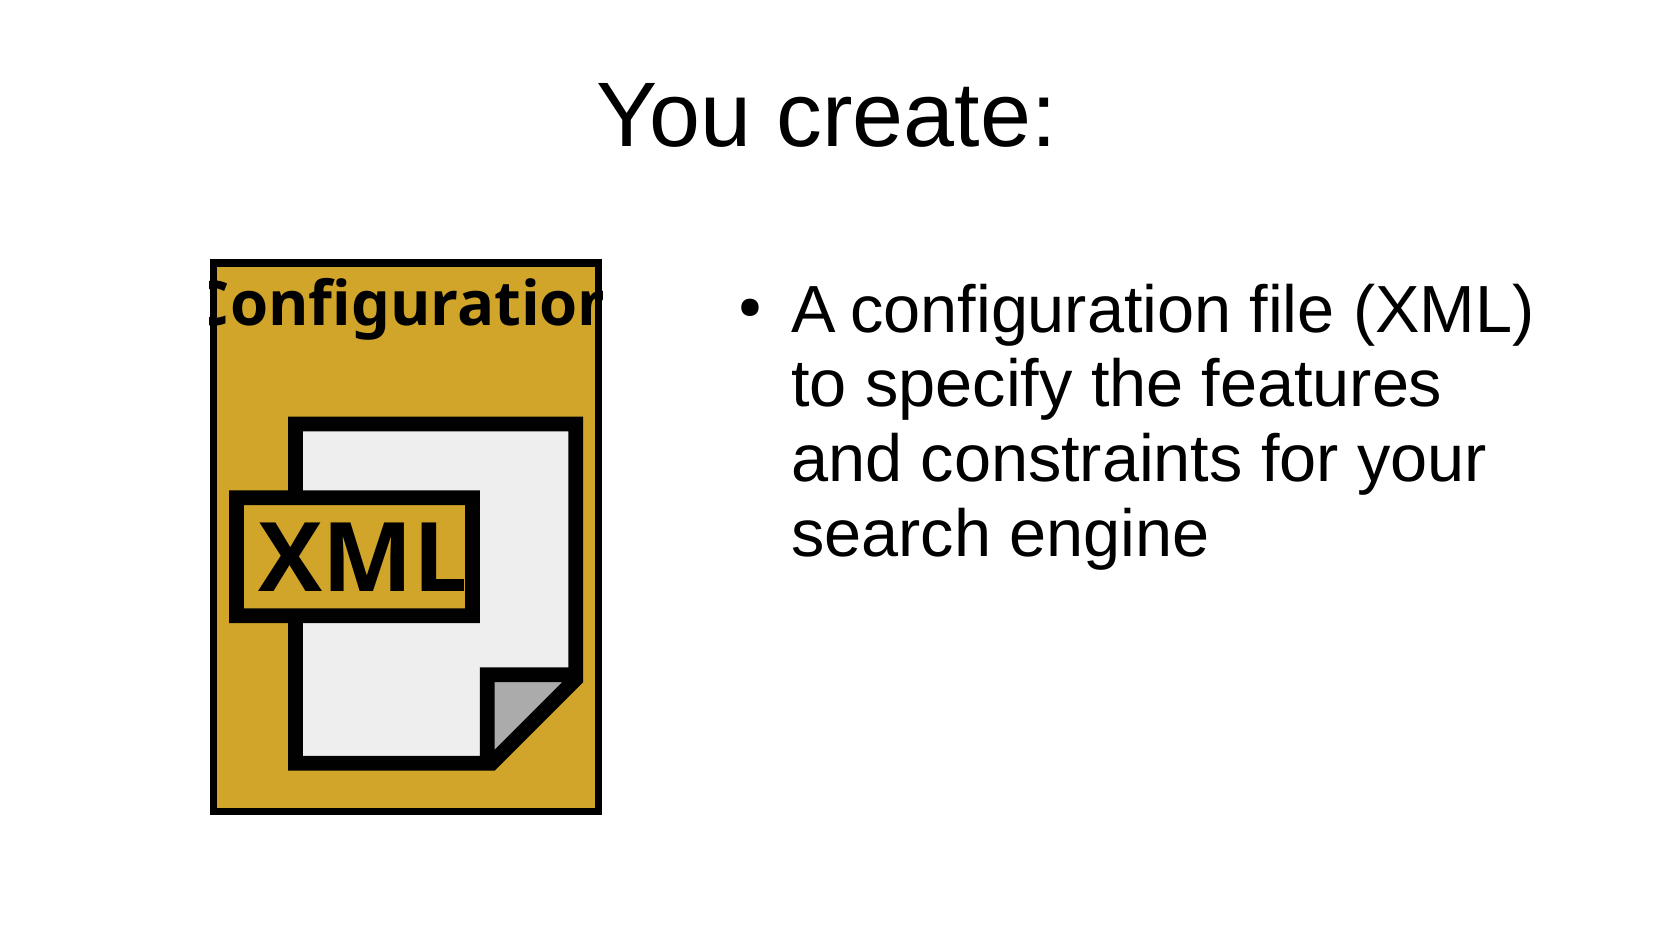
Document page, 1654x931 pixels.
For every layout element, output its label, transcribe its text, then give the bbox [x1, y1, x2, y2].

list A configuration file (XML) to specify the features and constraints for your search engine [720, 271, 1571, 758]
title You create: [82, 37, 1571, 193]
picture [209, 259, 603, 815]
